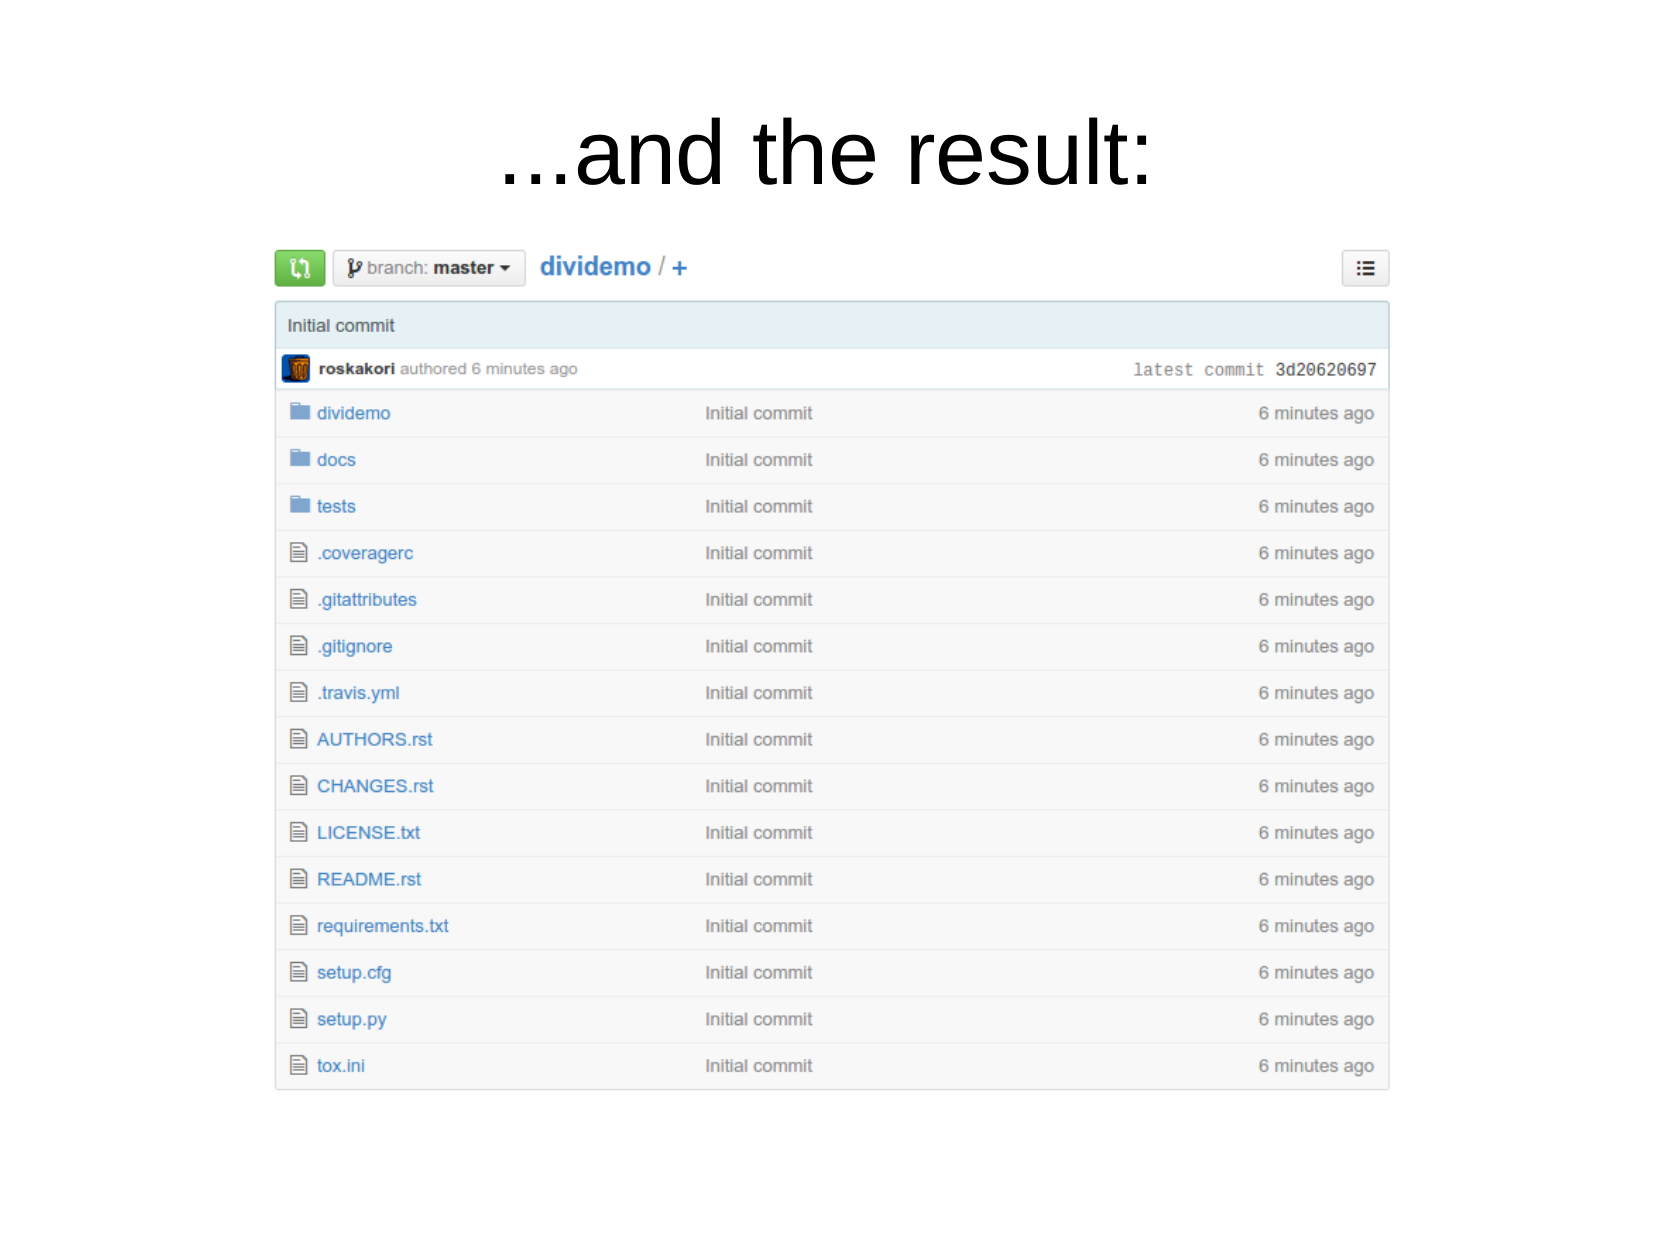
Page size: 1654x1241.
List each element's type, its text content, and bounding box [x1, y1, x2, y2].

picture [265, 243, 1397, 1099]
title ...and the result: [82, 49, 1571, 257]
